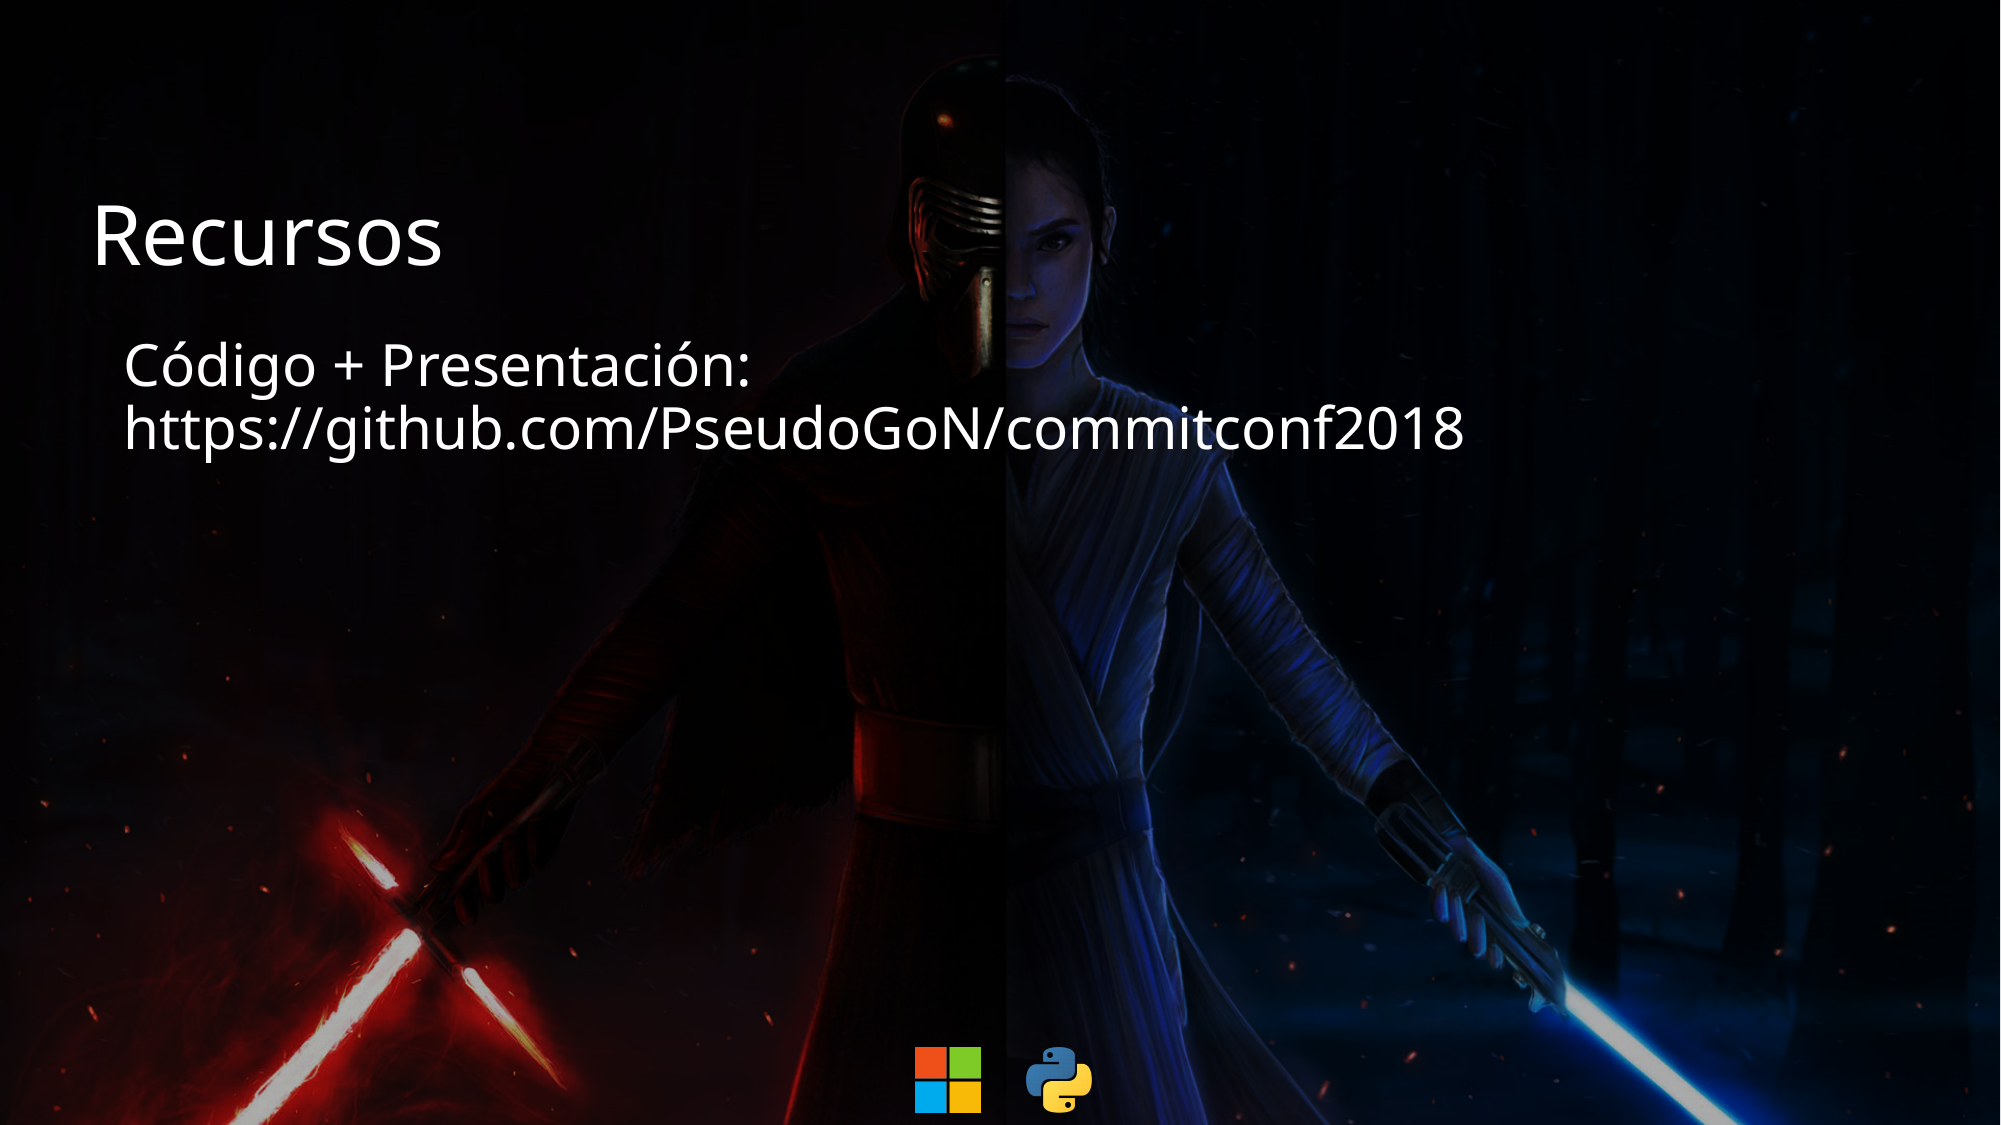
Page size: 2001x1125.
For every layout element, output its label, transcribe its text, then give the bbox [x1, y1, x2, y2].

list Código + Presentación: https://github.com/PseudoGoN/commitconf2018 [108, 265, 1713, 1046]
title Recursos [75, 130, 1801, 348]
